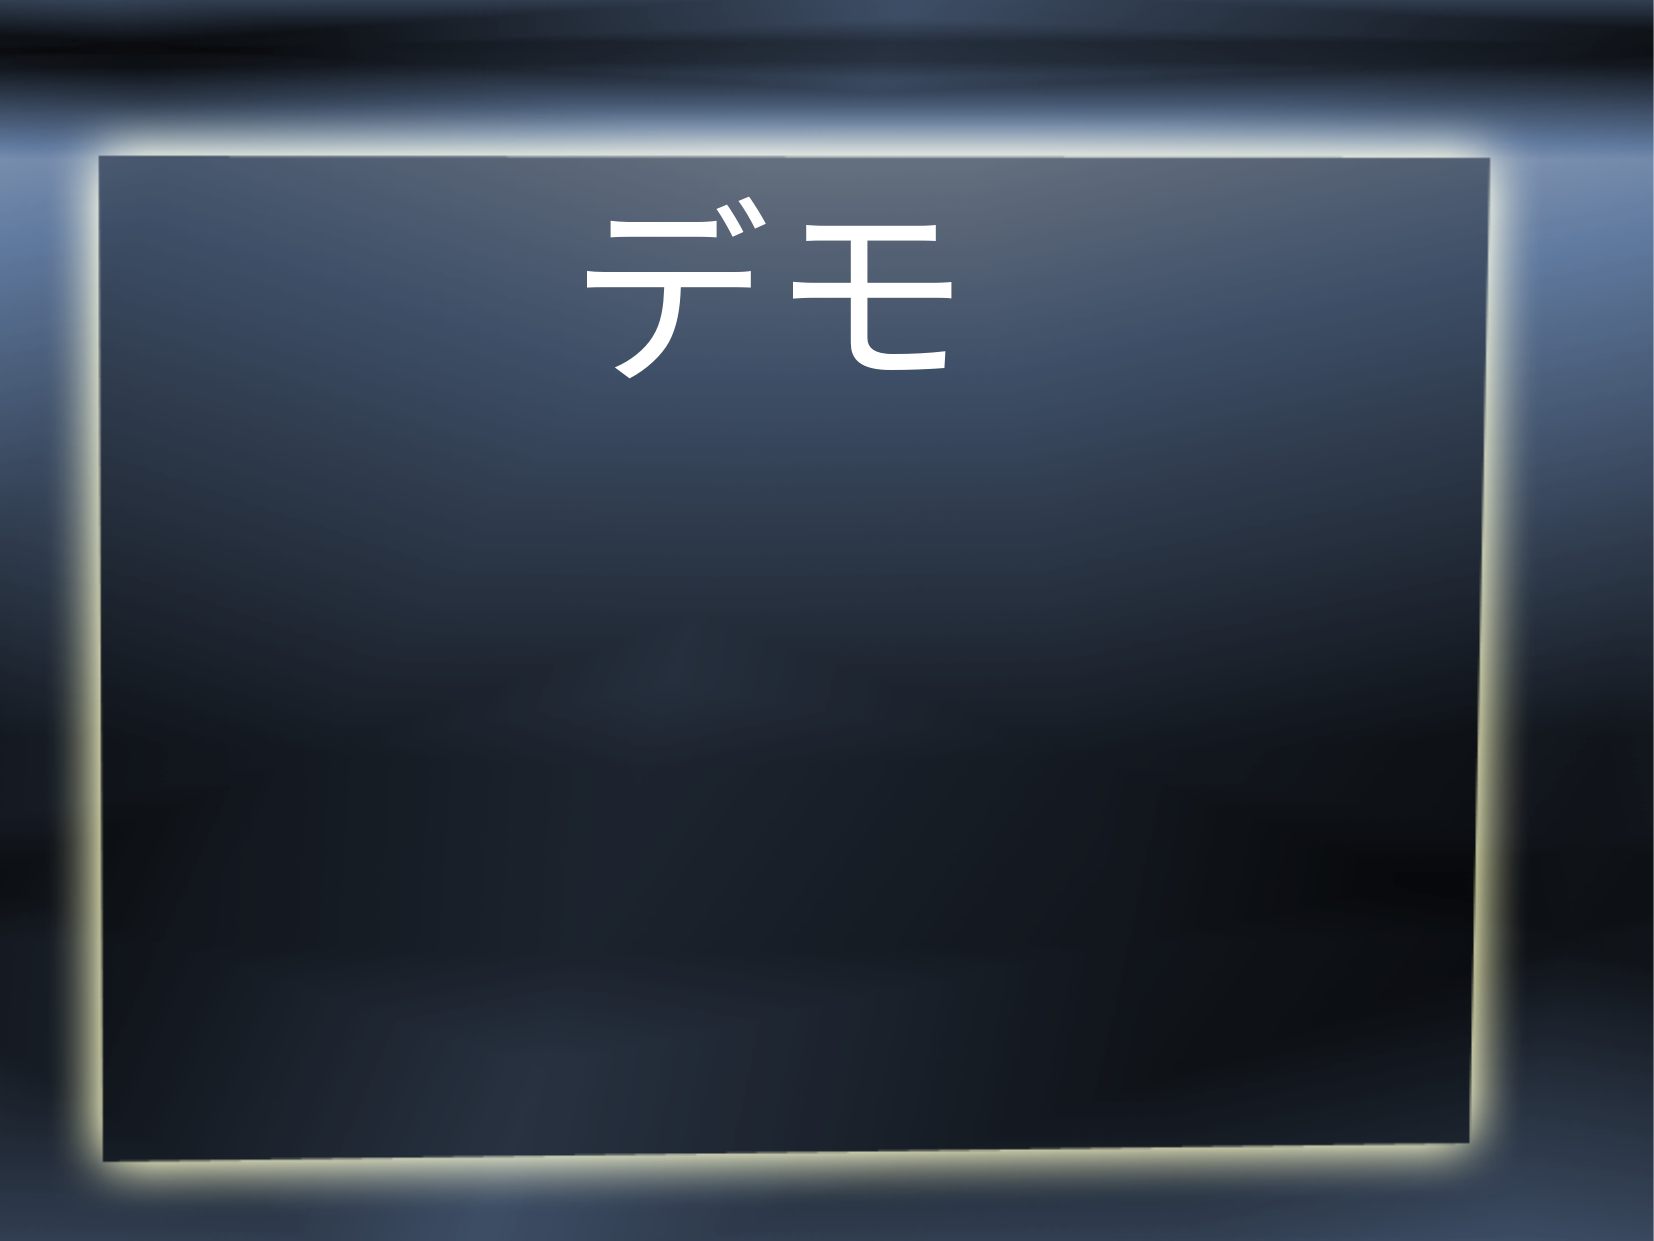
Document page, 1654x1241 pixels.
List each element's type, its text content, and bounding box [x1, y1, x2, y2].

title デモ [124, 172, 1418, 389]
picture [0, 0, 1654, 1241]
